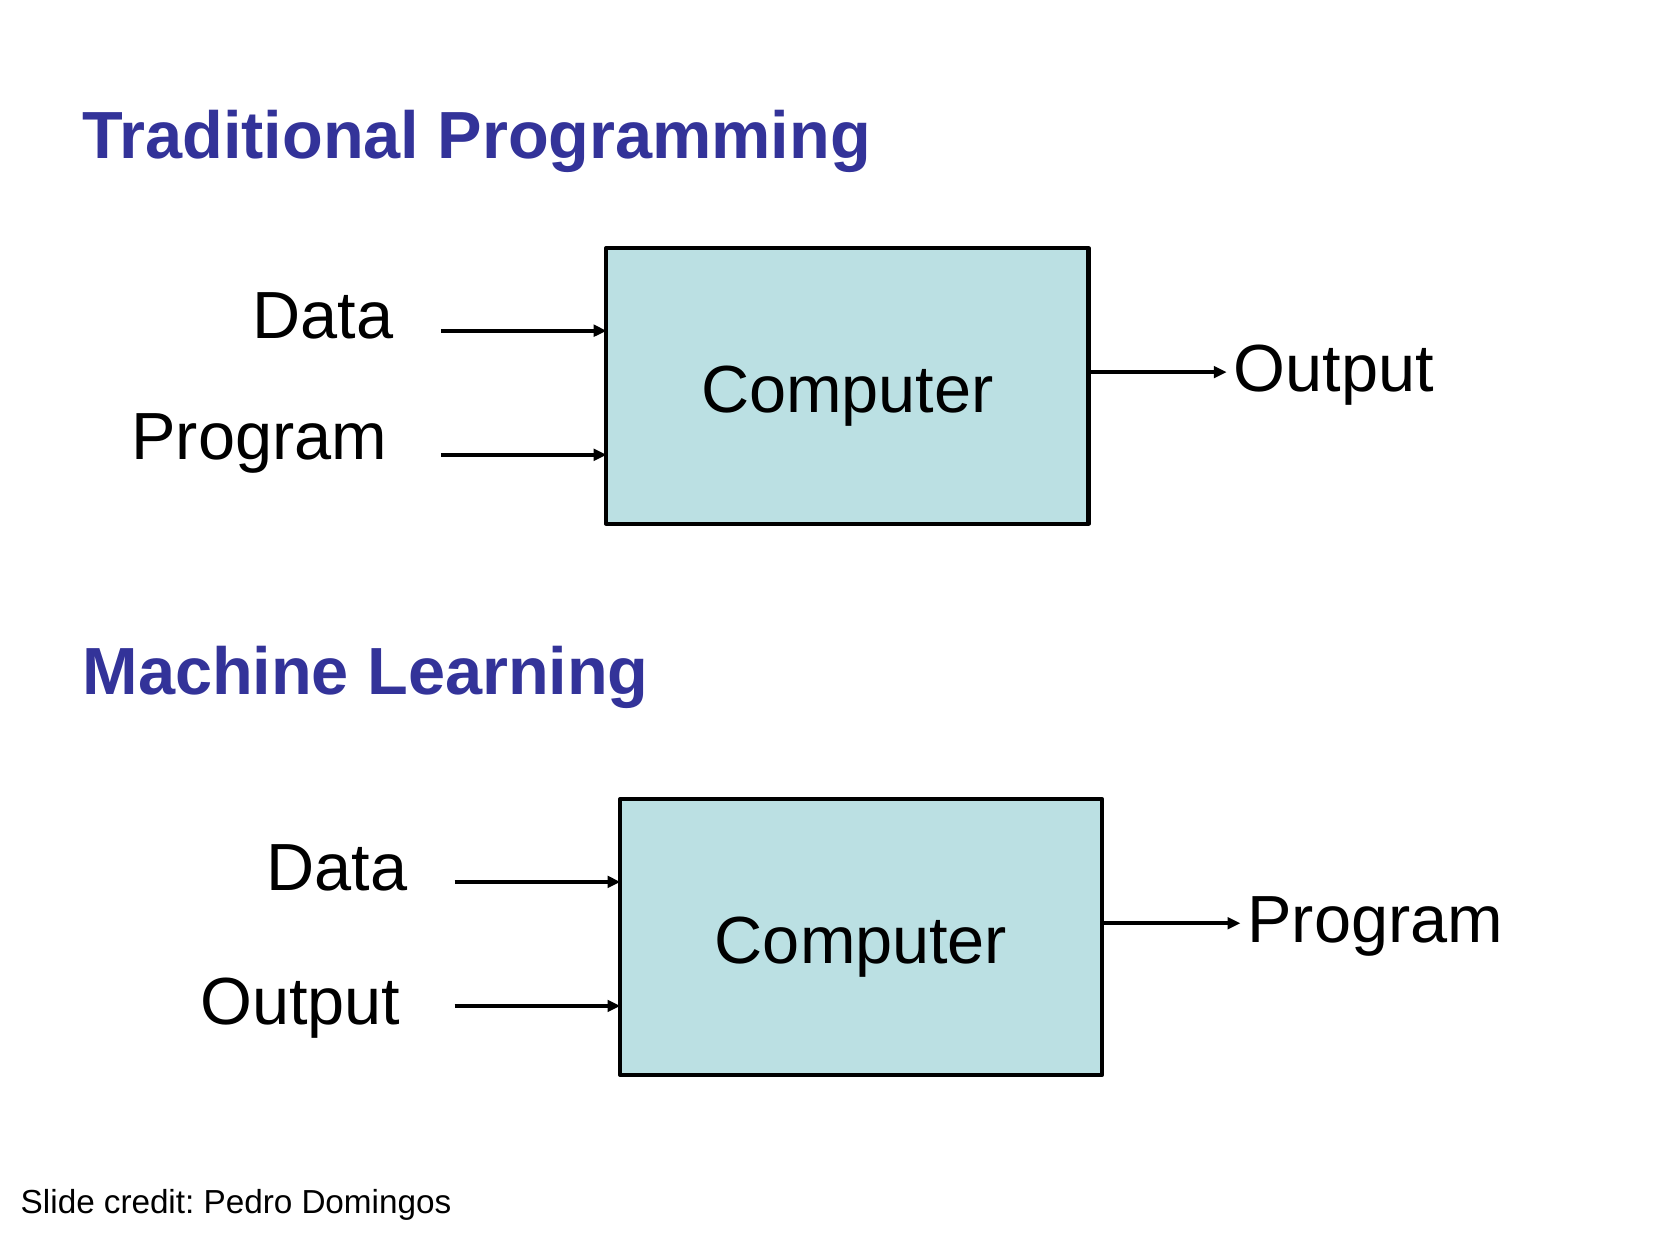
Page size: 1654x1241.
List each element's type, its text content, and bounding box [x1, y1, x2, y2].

text_box Computer [690, 887, 1032, 986]
text_box Slide credit: Pedro Domingos [5, 1175, 577, 1241]
text_box Output [193, 951, 432, 1050]
text_box [620, 799, 1102, 1075]
text_box Data [245, 265, 419, 364]
text_box Output [1226, 317, 1466, 416]
list Traditional Programming Machine Learning [82, 98, 1585, 1036]
text_box Computer [677, 336, 1018, 435]
text_box Program [1240, 868, 1541, 967]
text_box Program [124, 386, 425, 485]
text_box [606, 248, 1089, 524]
text_box Data [259, 816, 433, 915]
